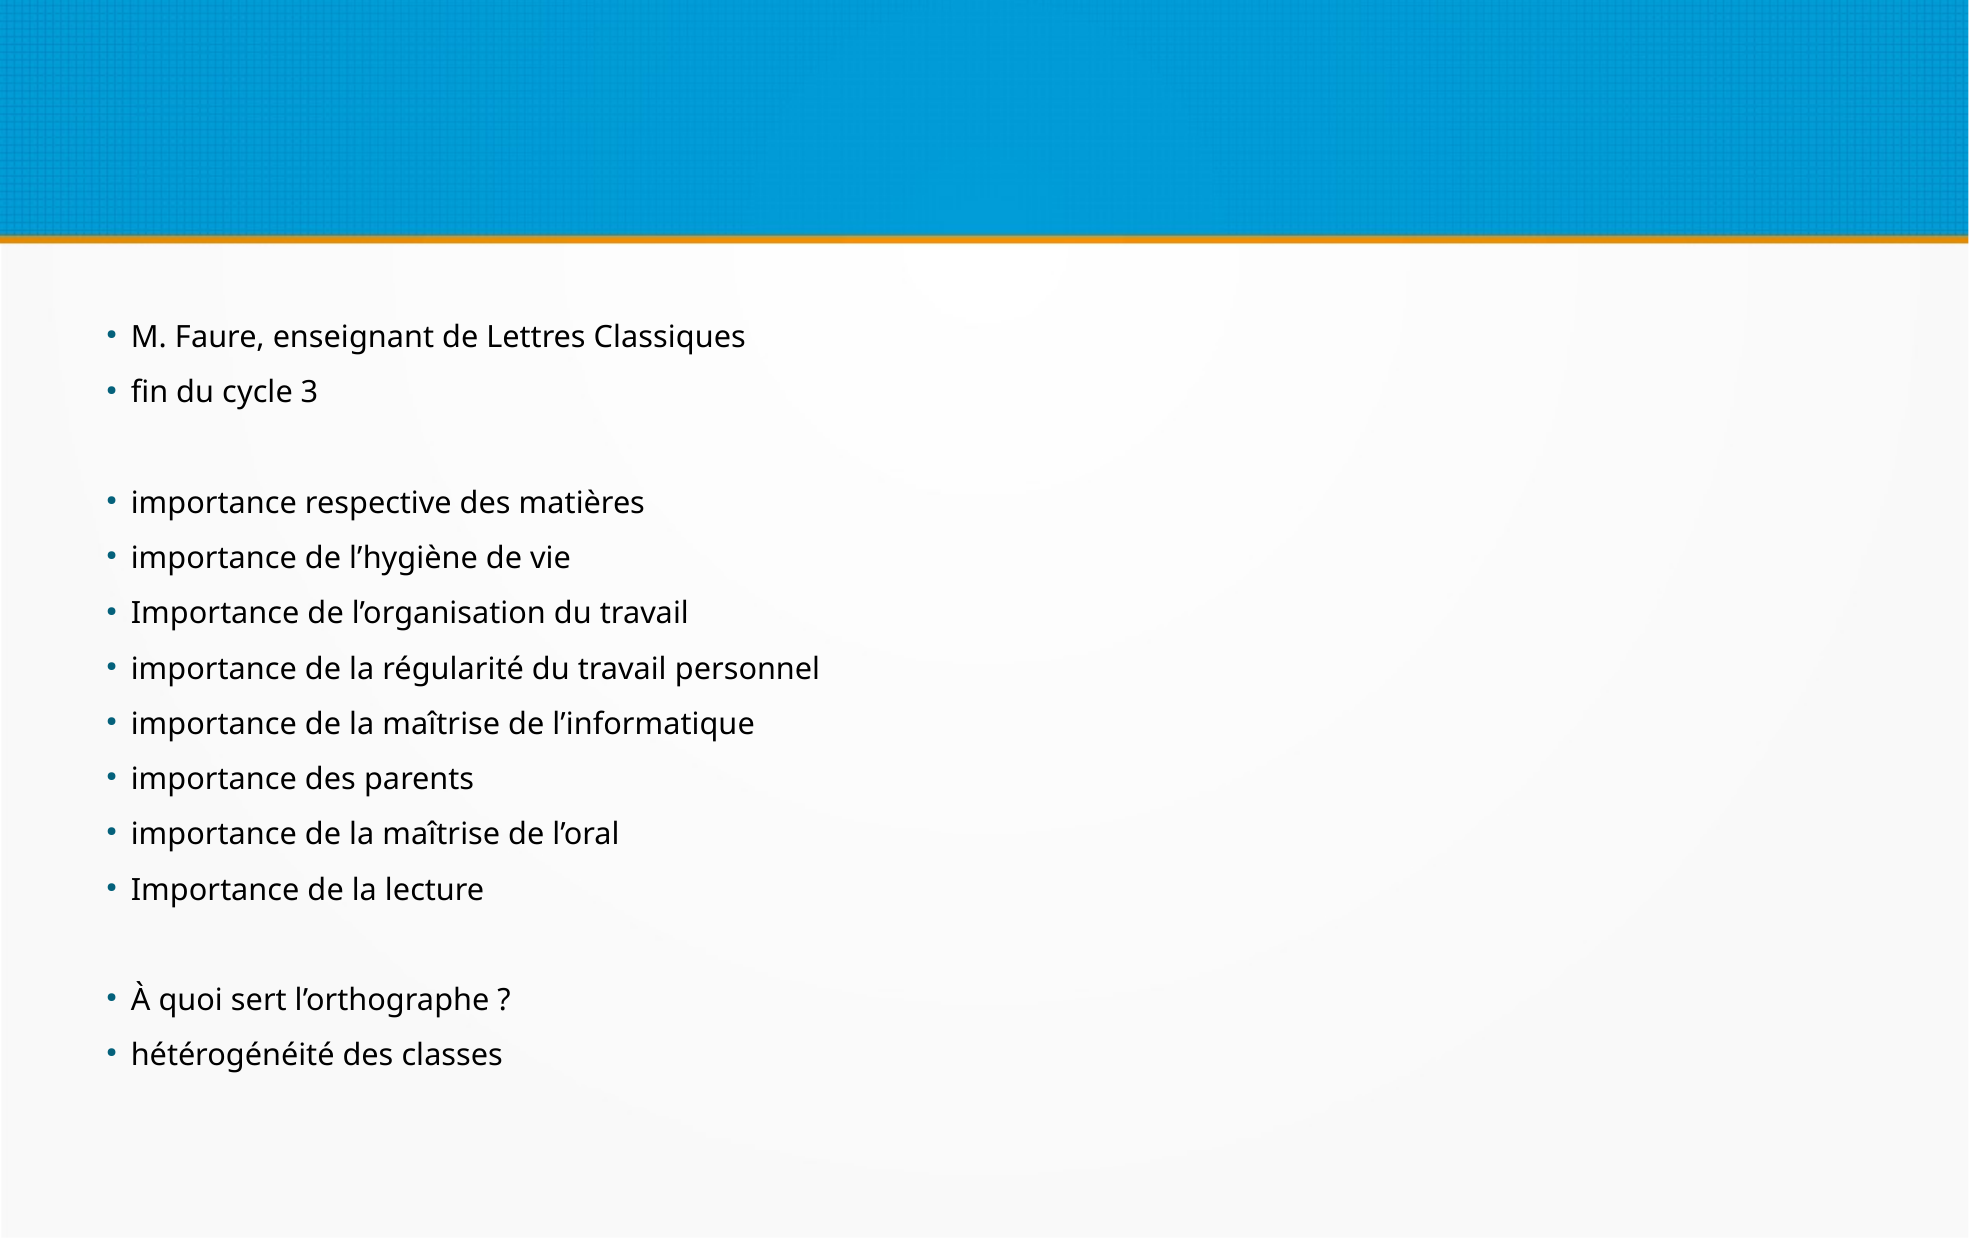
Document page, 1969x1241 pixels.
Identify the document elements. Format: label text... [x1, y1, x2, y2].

picture [0, 233, 1969, 1241]
list M. Faure, enseignant de Lettres Classiques fin du cycle 3 importance respective des matières importance de l’hygiène de vie Importance de l’organisation du travail importance de la régularité du travail personnel importance de la maîtrise de l’informatique importance des parents importance de la maîtrise de l’oral Importance de la lecture À quoi sert l’orthographe ? hétérogénéité des classes [98, 315, 1861, 1081]
